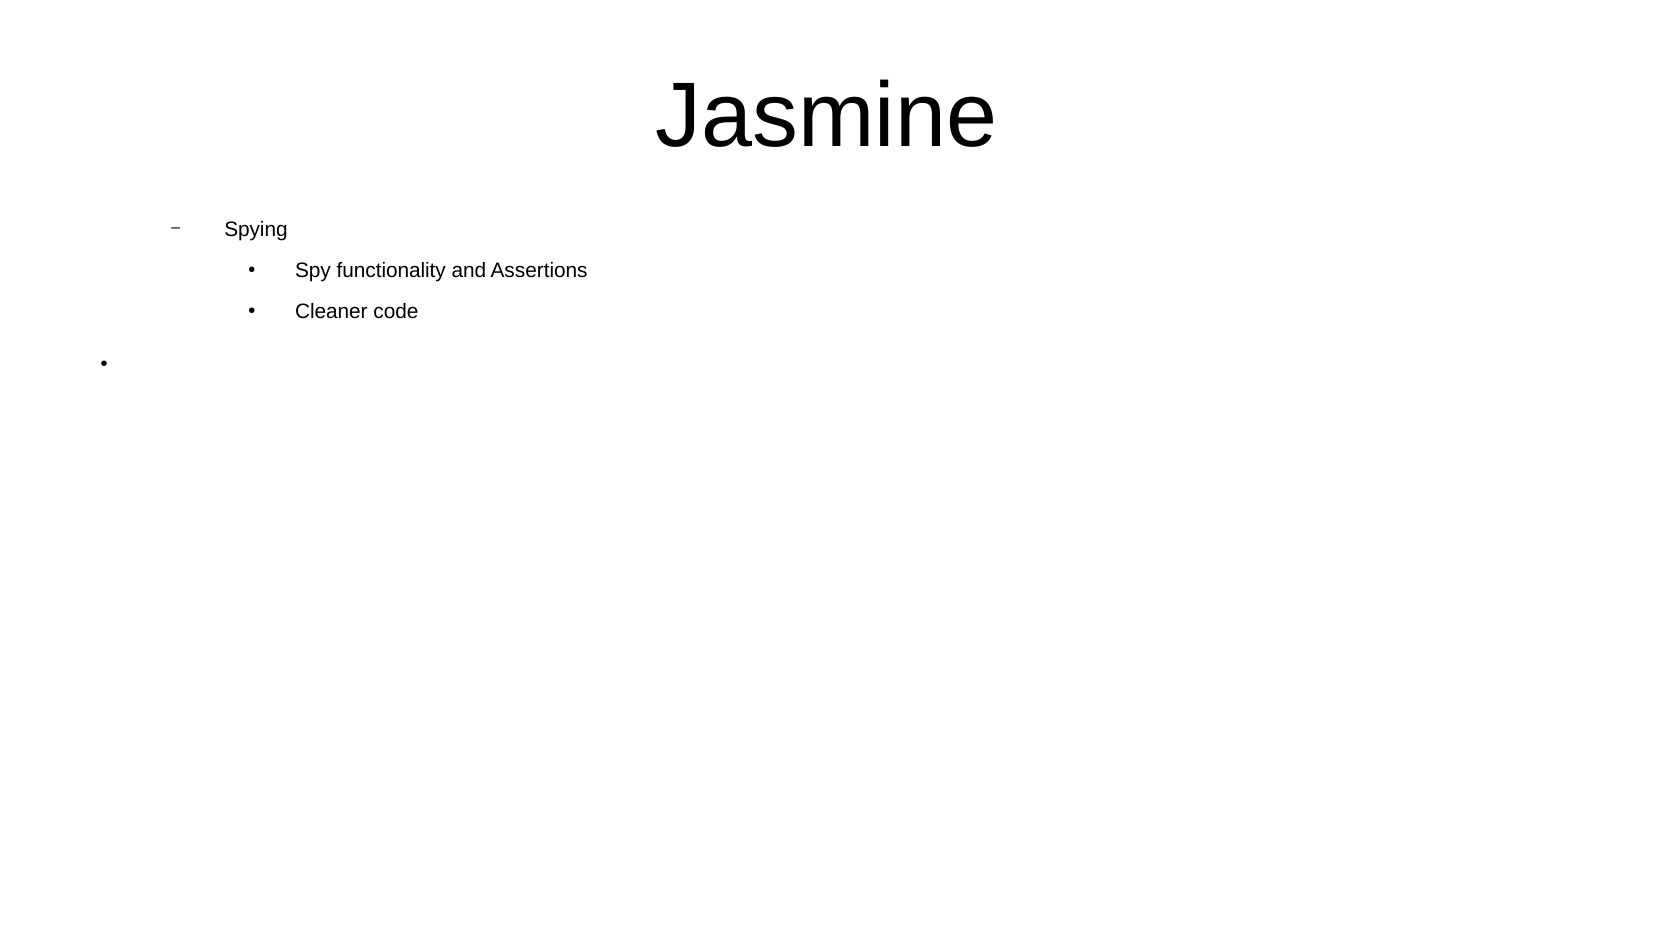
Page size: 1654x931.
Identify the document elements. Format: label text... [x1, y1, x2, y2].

title Jasmine [82, 37, 1571, 193]
list Spying Spy functionality and Assertions Cleaner code [82, 217, 1571, 758]
